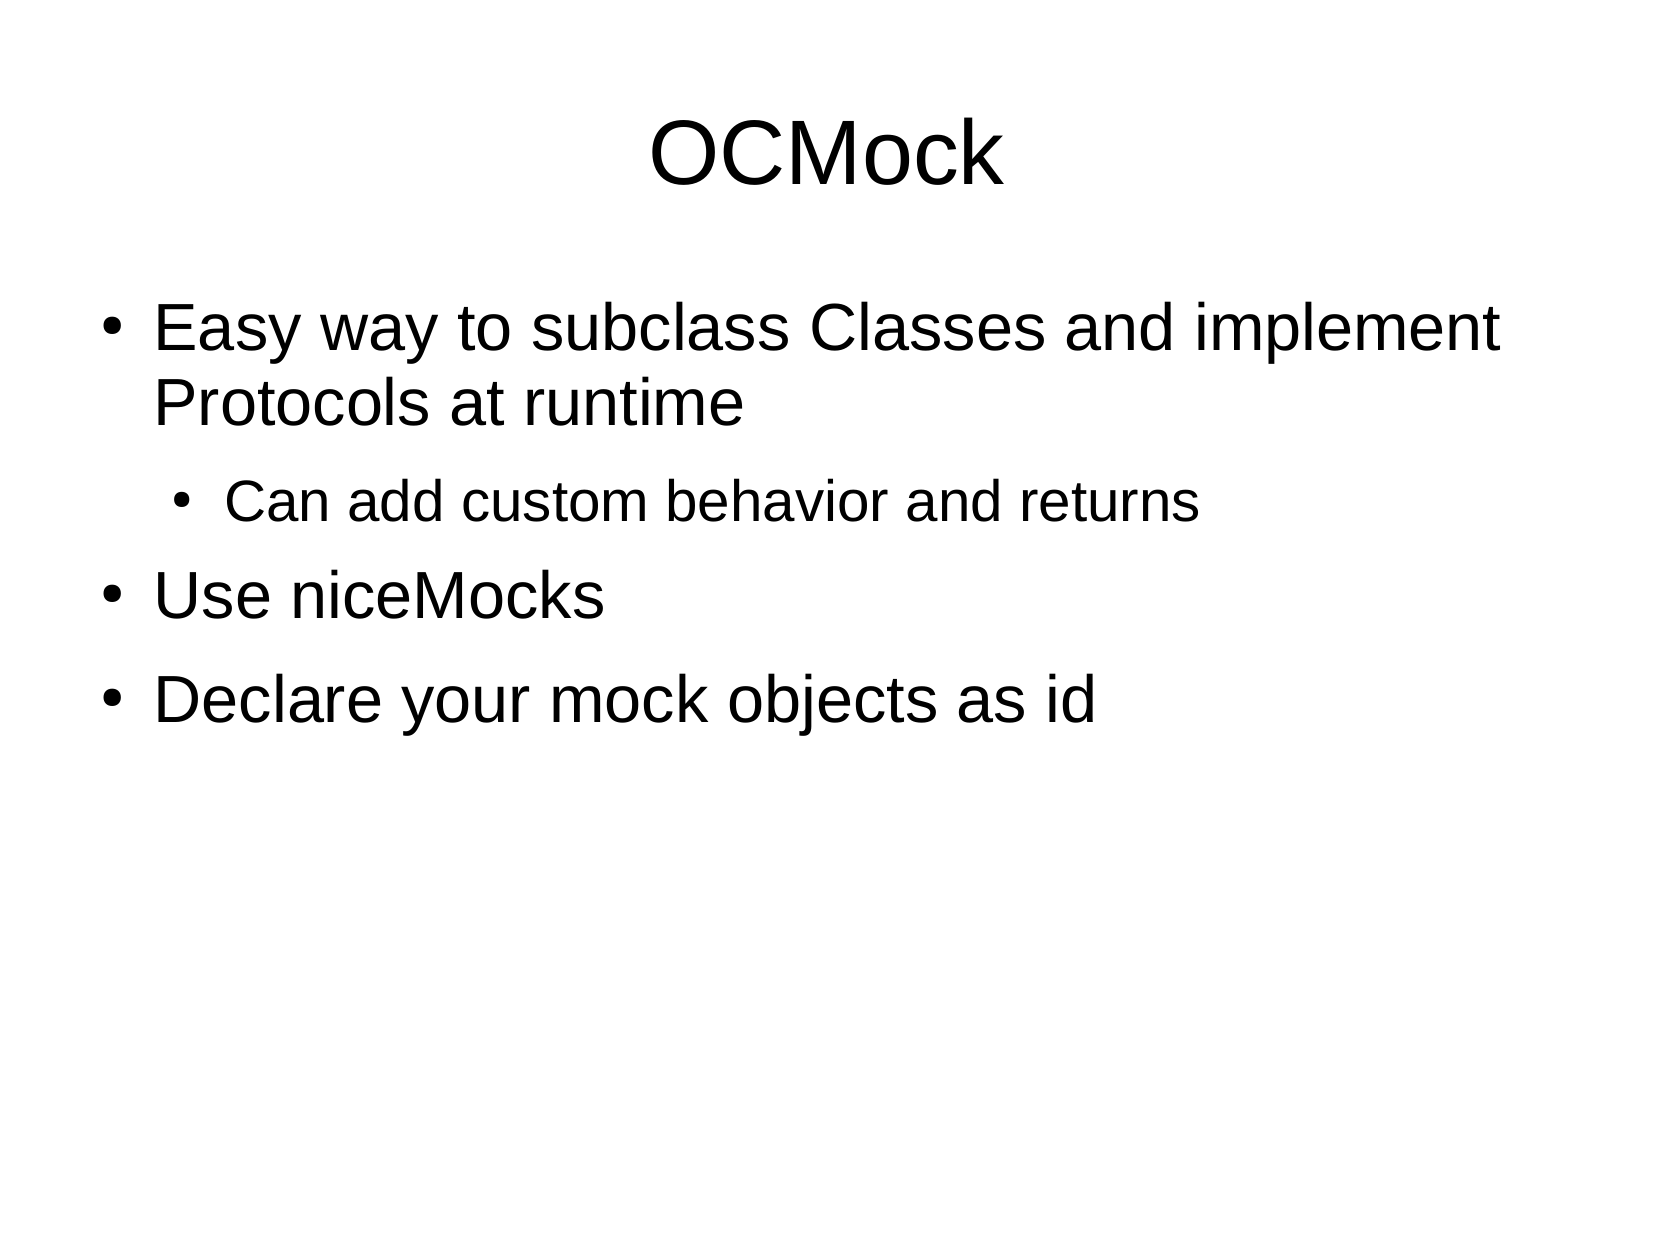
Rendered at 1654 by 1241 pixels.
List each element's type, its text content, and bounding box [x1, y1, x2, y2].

list Easy way to subclass Classes and implement Protocols at runtime Can add custom behavior and returns Use niceMocks Declare your mock objects as id [82, 290, 1571, 1109]
title OCMock [82, 49, 1571, 257]
